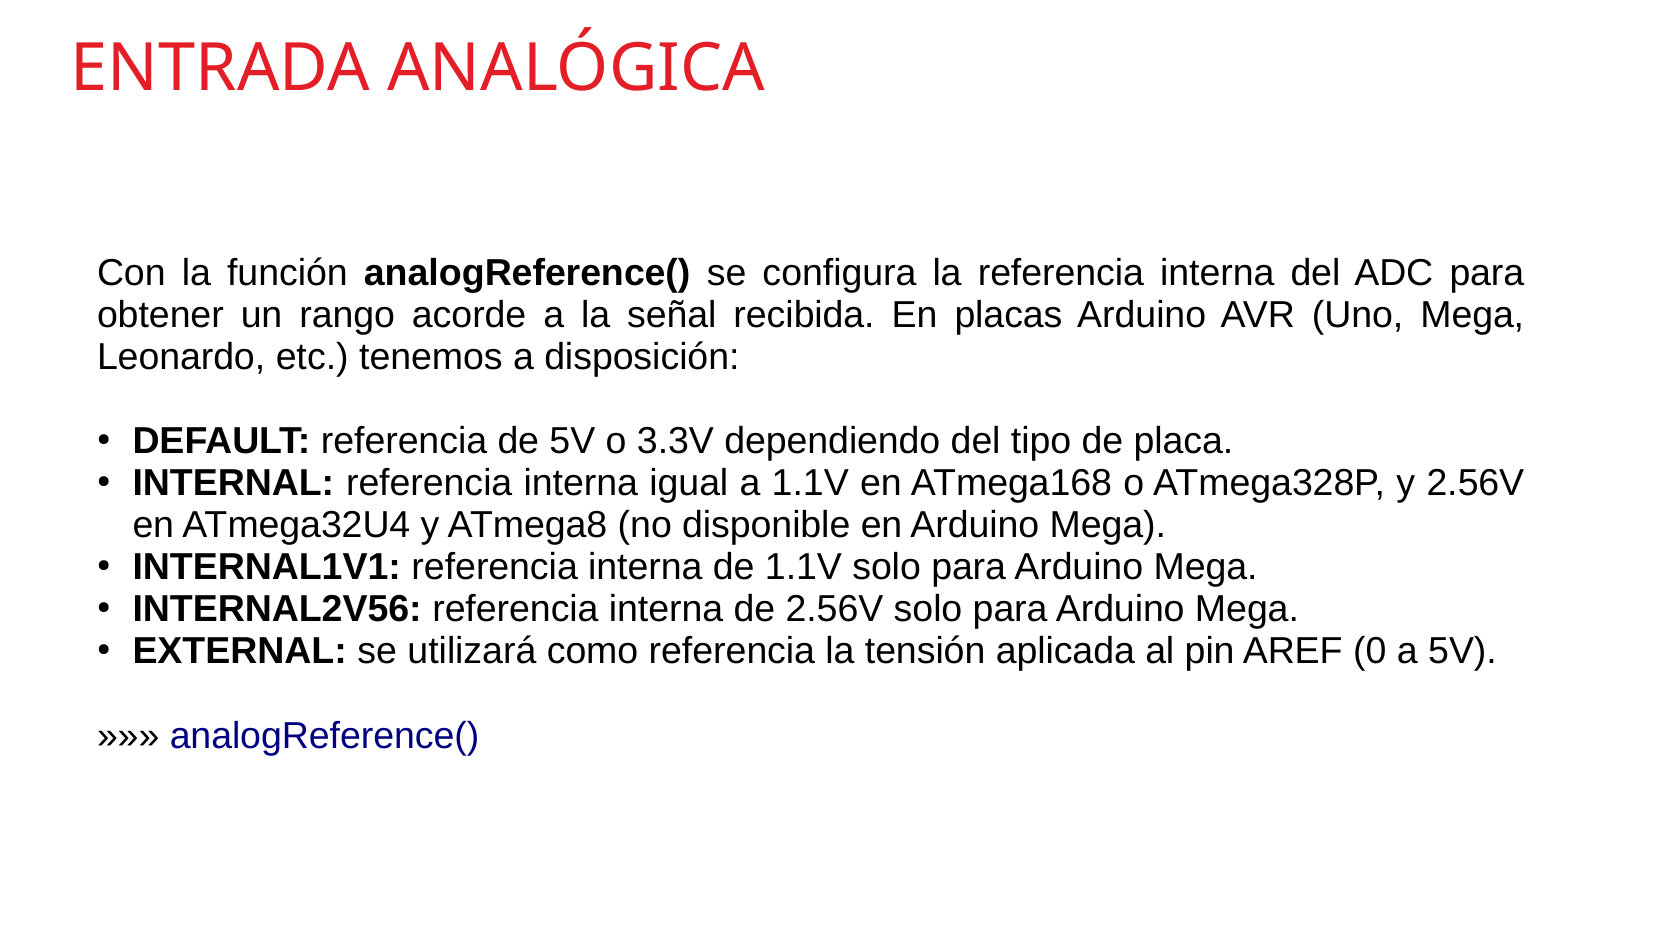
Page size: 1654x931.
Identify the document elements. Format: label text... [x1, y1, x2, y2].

text_box Con la función analogReference() se configura la referencia interna del ADC para obtener un rango acorde a la señal recibida. En placas Arduino AVR (Uno, Mega, Leonardo, etc.) tenemos a disposición: DEFAULT: referencia de 5V o 3.3V dependiendo del tipo de placa. INTERNAL: referencia interna igual a 1.1V en ATmega168 o ATmega328P, y 2.56V en ATmega32U4 y ATmega8 (no disponible en Arduino Mega). INTERNAL1V1: referencia interna de 1.1V solo para Arduino Mega. INTERNAL2V56: referencia interna de 2.56V solo para Arduino Mega. EXTERNAL: se utilizará como referencia la tensión aplicada al pin AREF (0 a 5V). »»» analogReference() [82, 244, 1559, 764]
title ENTRADA ANALÓGICA [70, 11, 1347, 118]
